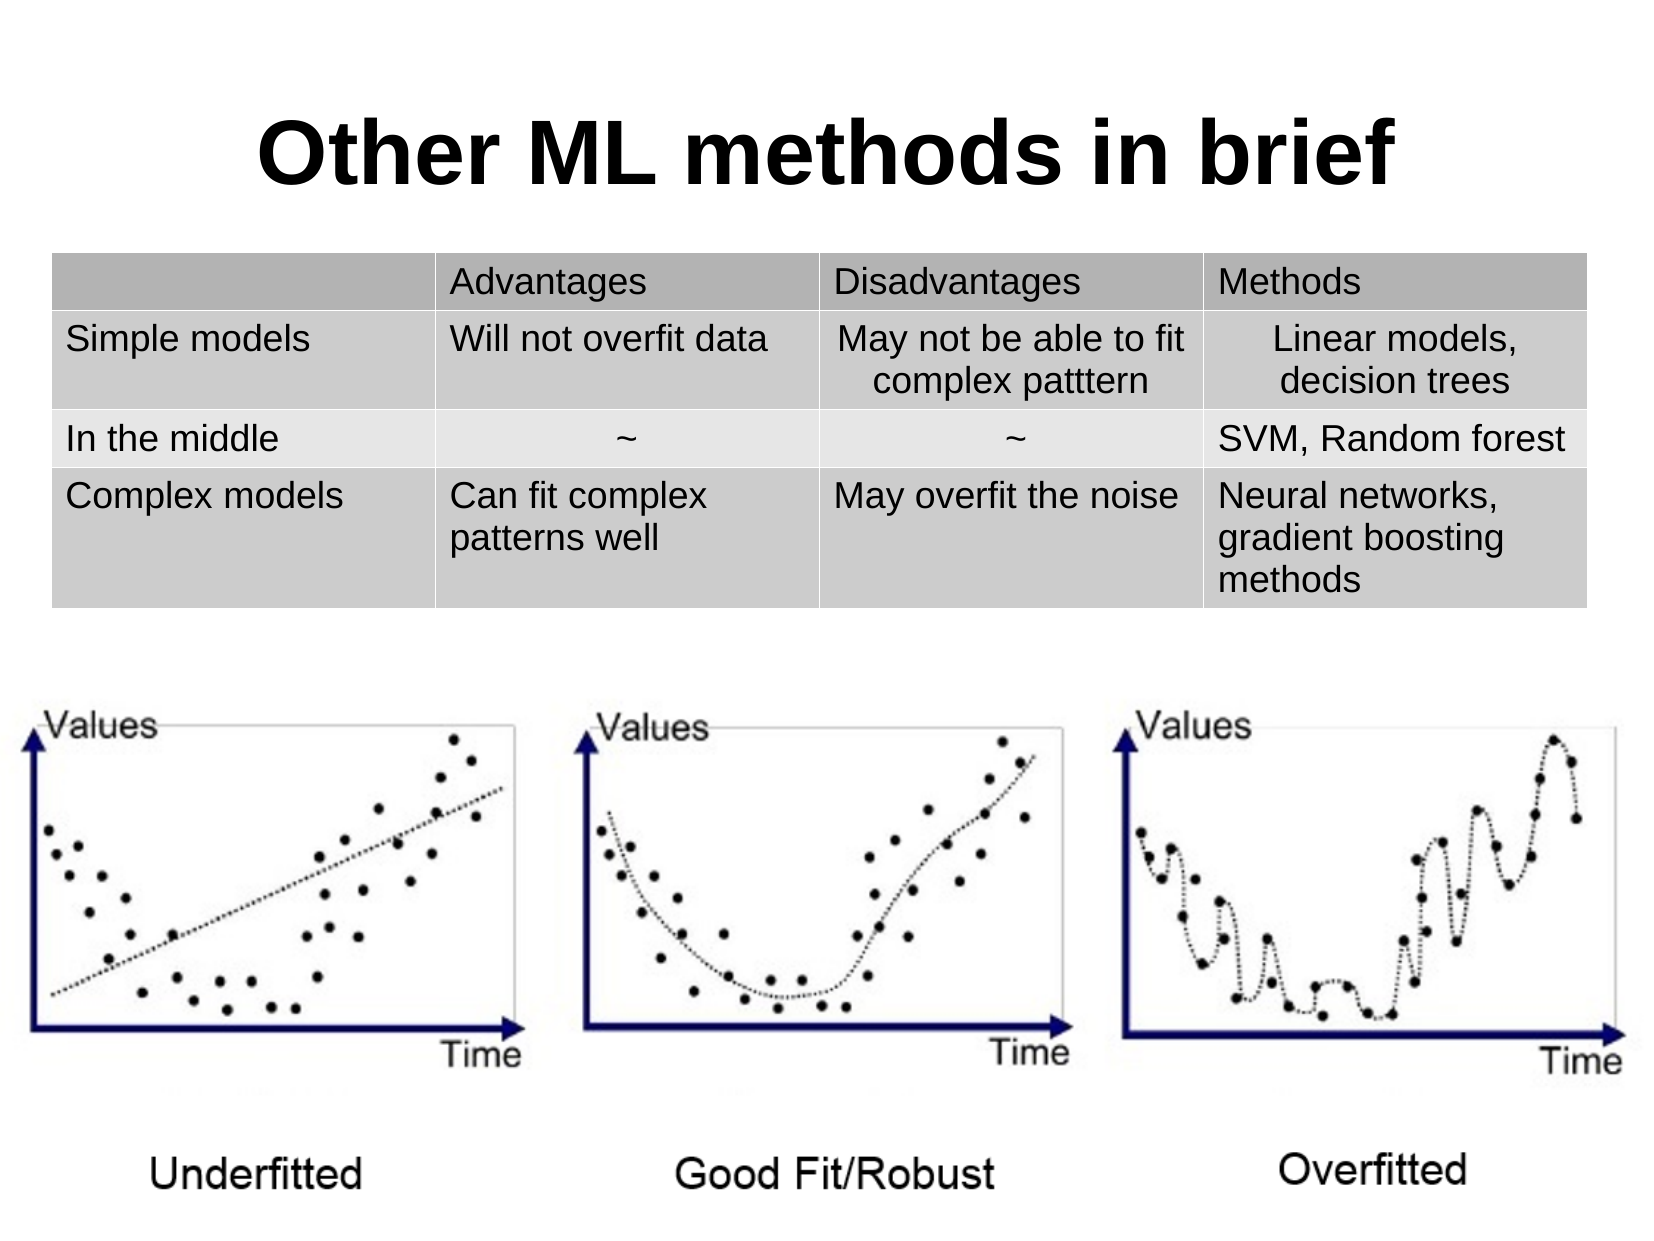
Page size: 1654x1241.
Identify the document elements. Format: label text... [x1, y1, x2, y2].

title Other ML methods in brief [82, 49, 1571, 252]
table_cell Can fit complex patterns well [436, 468, 819, 608]
table_header Advantages [436, 253, 819, 310]
table_cell May not be able to fit complex patttern [820, 311, 1203, 409]
table_cell Neural networks, gradient boosting methods [1204, 468, 1587, 608]
table_cell ~ [436, 410, 819, 467]
table_cell Linear models, decision trees [1204, 311, 1587, 409]
table_cell Will not overfit data [436, 311, 819, 409]
table_cell In the middle [52, 410, 435, 467]
picture [0, 659, 1654, 1235]
table_cell SVM, Random forest [1204, 410, 1587, 467]
table_header Disadvantages [820, 253, 1203, 310]
table_cell Simple models [52, 311, 435, 409]
table_header [52, 253, 435, 310]
table_cell Complex models [52, 468, 435, 608]
table_header Methods [1204, 253, 1587, 310]
table_cell May overfit the noise [820, 468, 1203, 608]
table_cell ~ [820, 410, 1203, 467]
